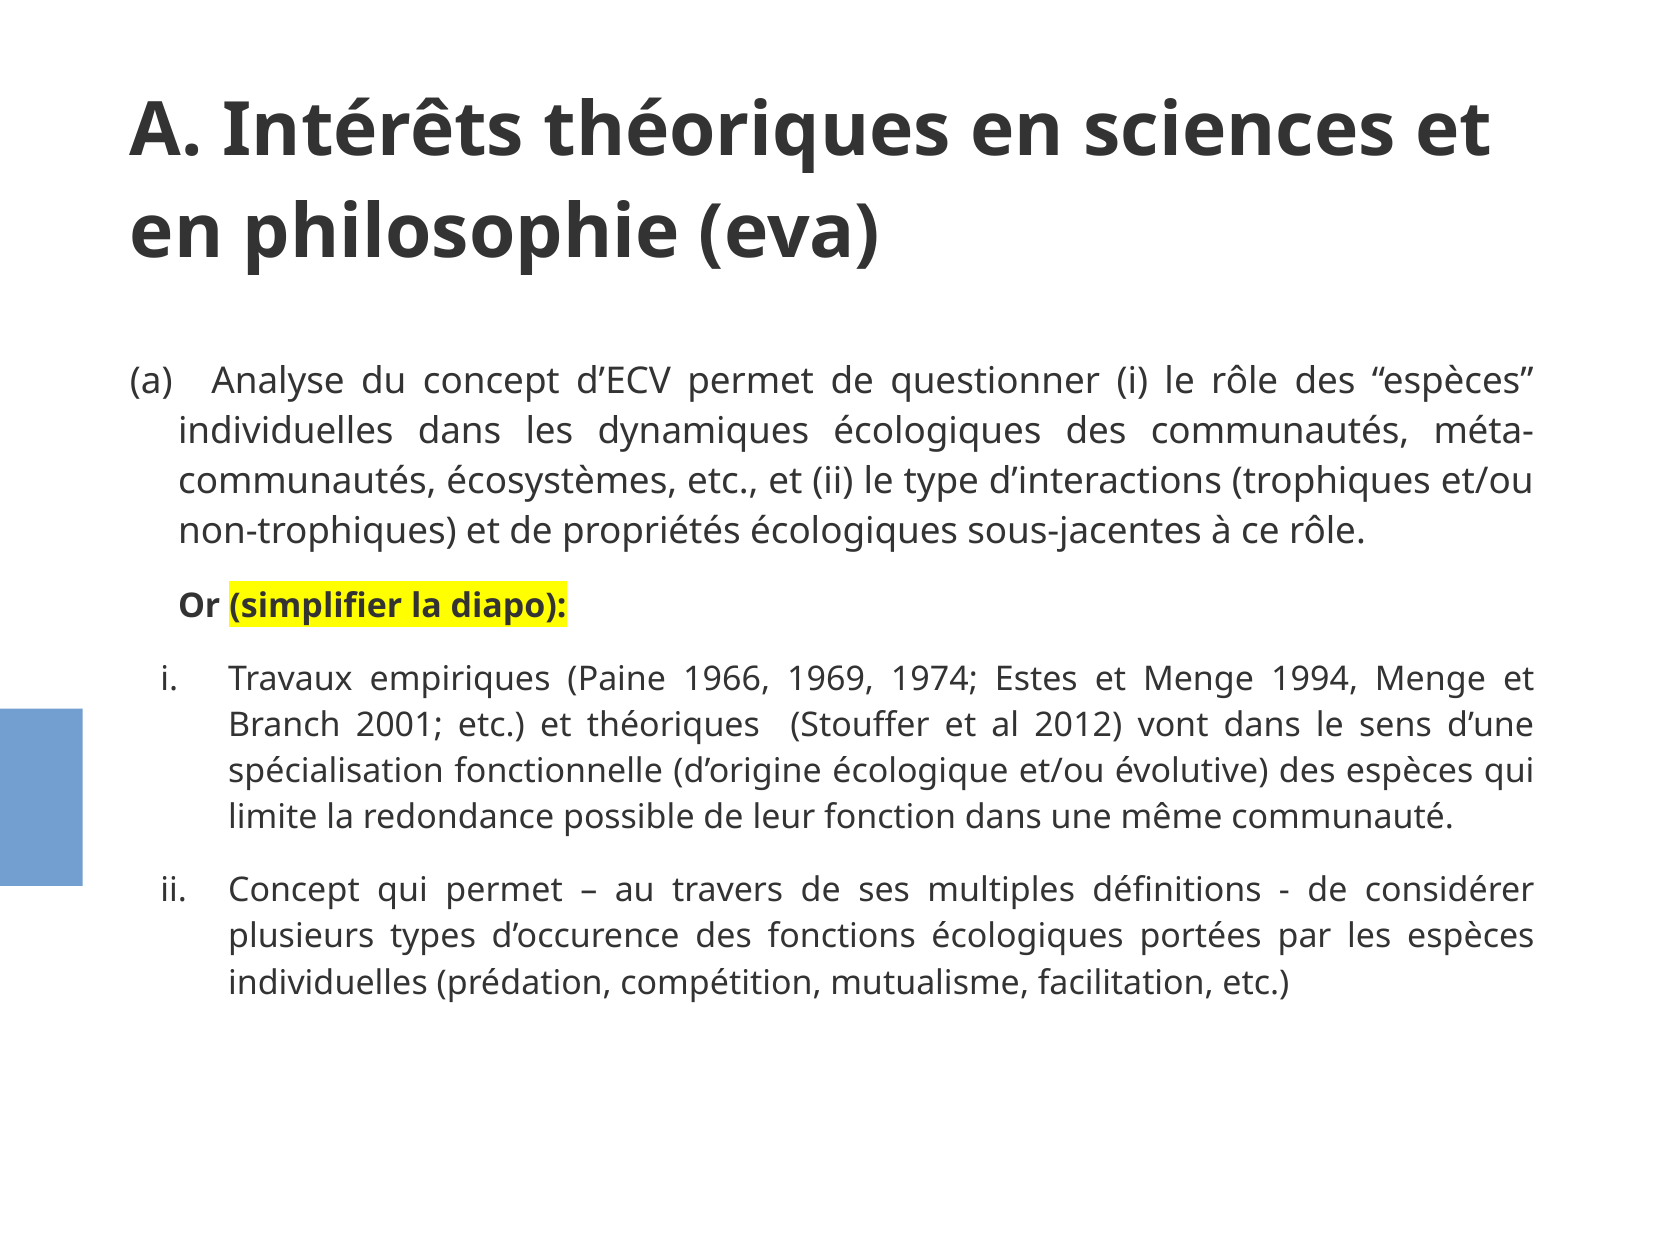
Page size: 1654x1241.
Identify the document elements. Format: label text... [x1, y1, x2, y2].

list Analyse du concept d’ECV permet de questionner (i) le rôle des “espèces” individuelles dans les dynamiques écologiques des communautés, méta-communautés, écosystèmes, etc., et (ii) le type d’interactions (trophiques et/ou non-trophiques) et de propriétés écologiques sous-jacentes à ce rôle. Or (simplifier la diapo): Travaux empiriques (Paine 1966, 1969, 1974; Estes et Menge 1994, Menge et Branch 2001; etc.) et théoriques (Stouffer et al 2012) vont dans le sens d’une spécialisation fonctionnelle (d’origine écologique et/ou évolutive) des espèces qui limite la redondance possible de leur fonction dans une même communauté. Concept qui permet – au travers de ses multiples définitions - de considérer plusieurs types d’occurence des fonctions écologiques portées par les espèces individuelles (prédation, compétition, mutualisme, facilitation, etc.) [129, 354, 1536, 1074]
title A. Intérêts théoriques en sciences et en philosophie (eva) [129, 58, 1536, 296]
